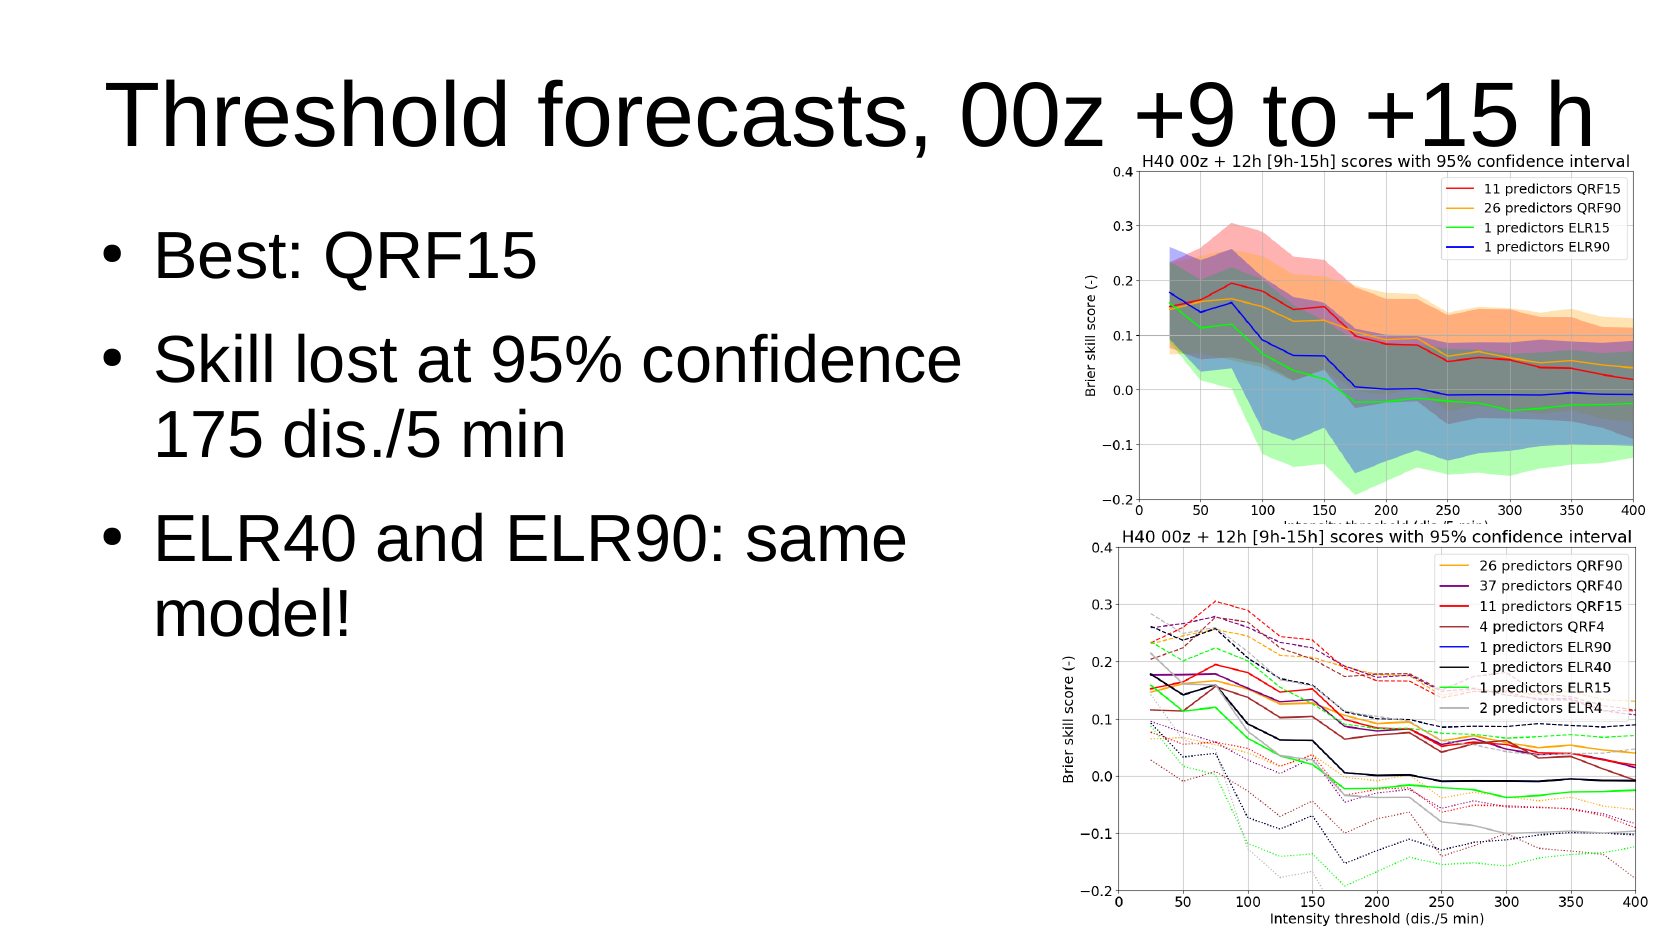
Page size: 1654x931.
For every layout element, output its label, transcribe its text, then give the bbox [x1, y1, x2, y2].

picture [1057, 149, 1654, 931]
title Threshold forecasts, 00z +9 to +15 h [82, 12, 1621, 218]
list Best: QRF15 Skill lost at 95% confidence 175 dis./5 min ELR40 and ELR90: same model! [82, 217, 1066, 886]
